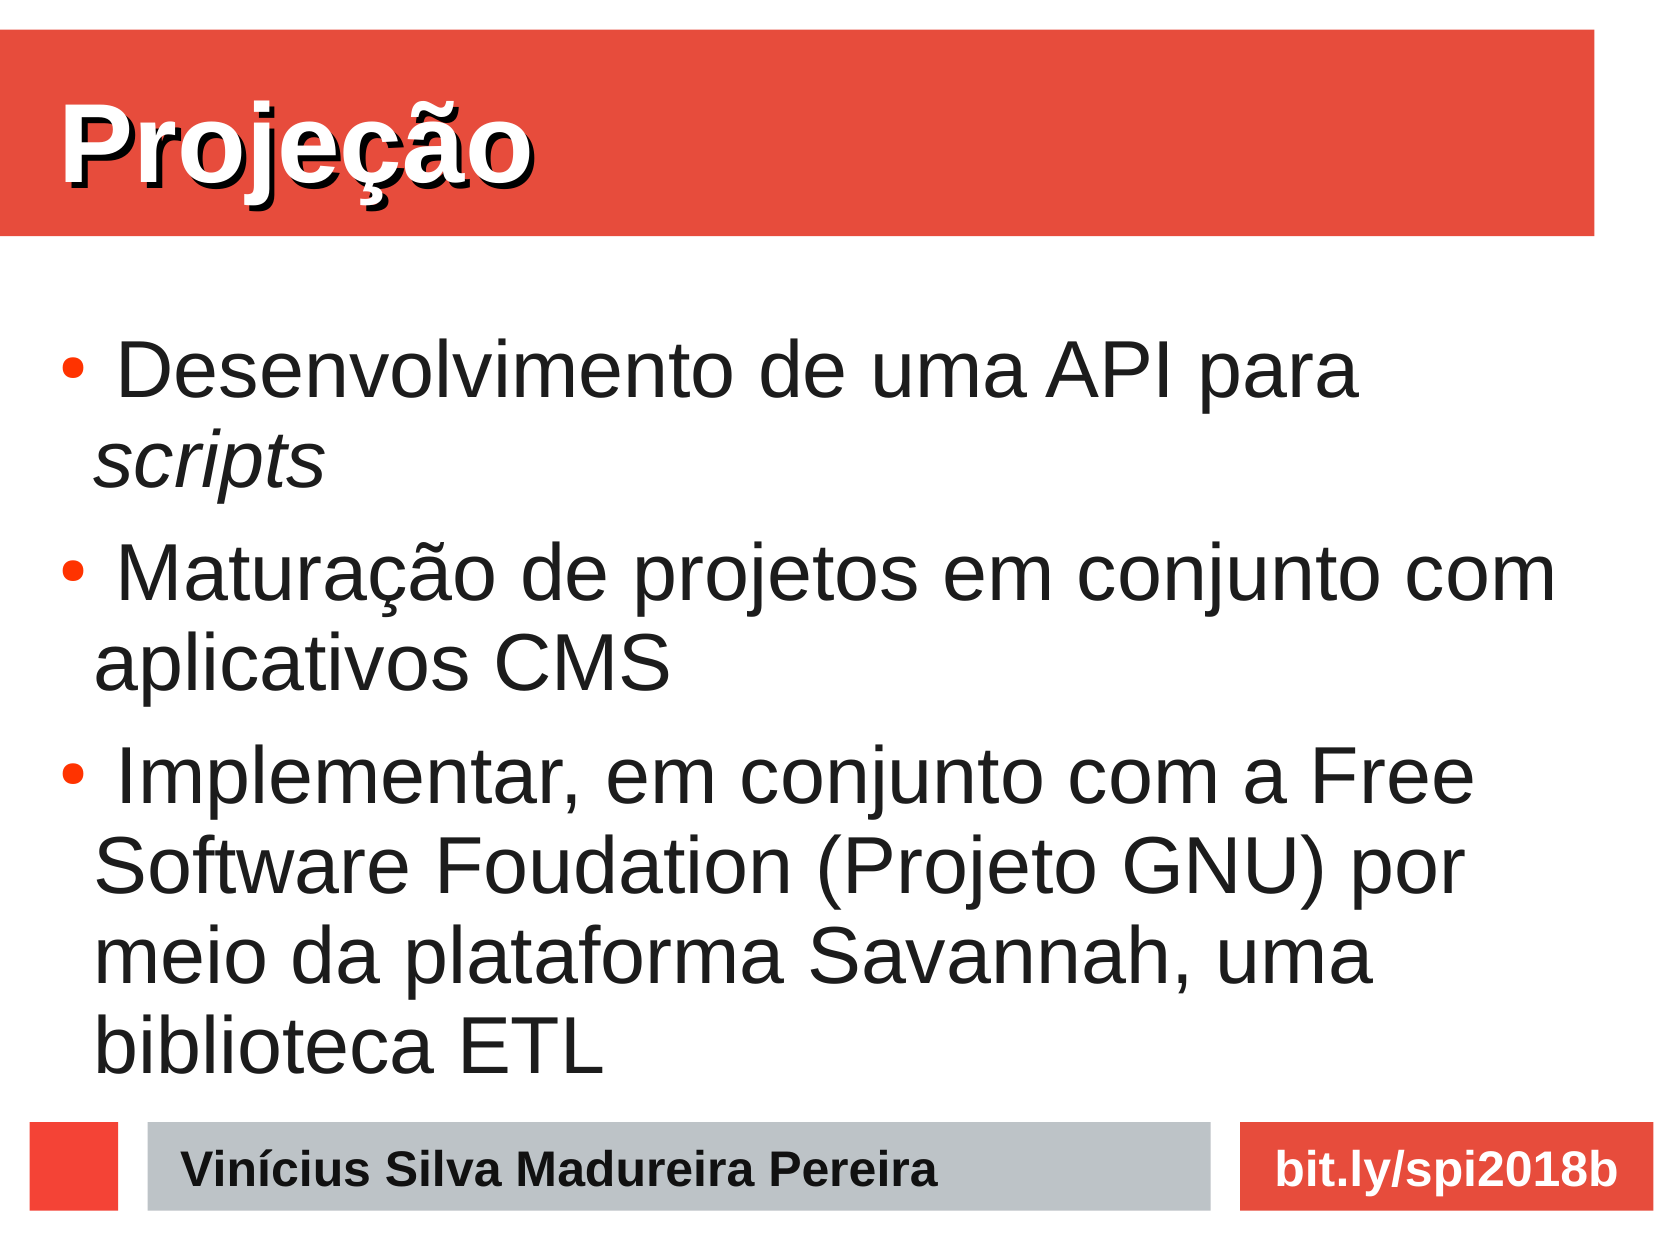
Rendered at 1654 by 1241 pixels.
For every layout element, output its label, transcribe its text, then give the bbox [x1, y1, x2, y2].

text_box bit.ly/spi2018b [1228, 1133, 1654, 1205]
text_box Vinícius Silva Madureira Pereira [165, 1133, 1170, 1205]
title Projeção [59, 59, 1595, 207]
list Desenvolvimento de uma API para scripts Maturação de projetos em conjunto com aplicativos CMS Implementar, em conjunto com a Free Software Foudation (Projeto GNU) por meio da plataforma Savannah, uma biblioteca ETL [59, 324, 1565, 1093]
